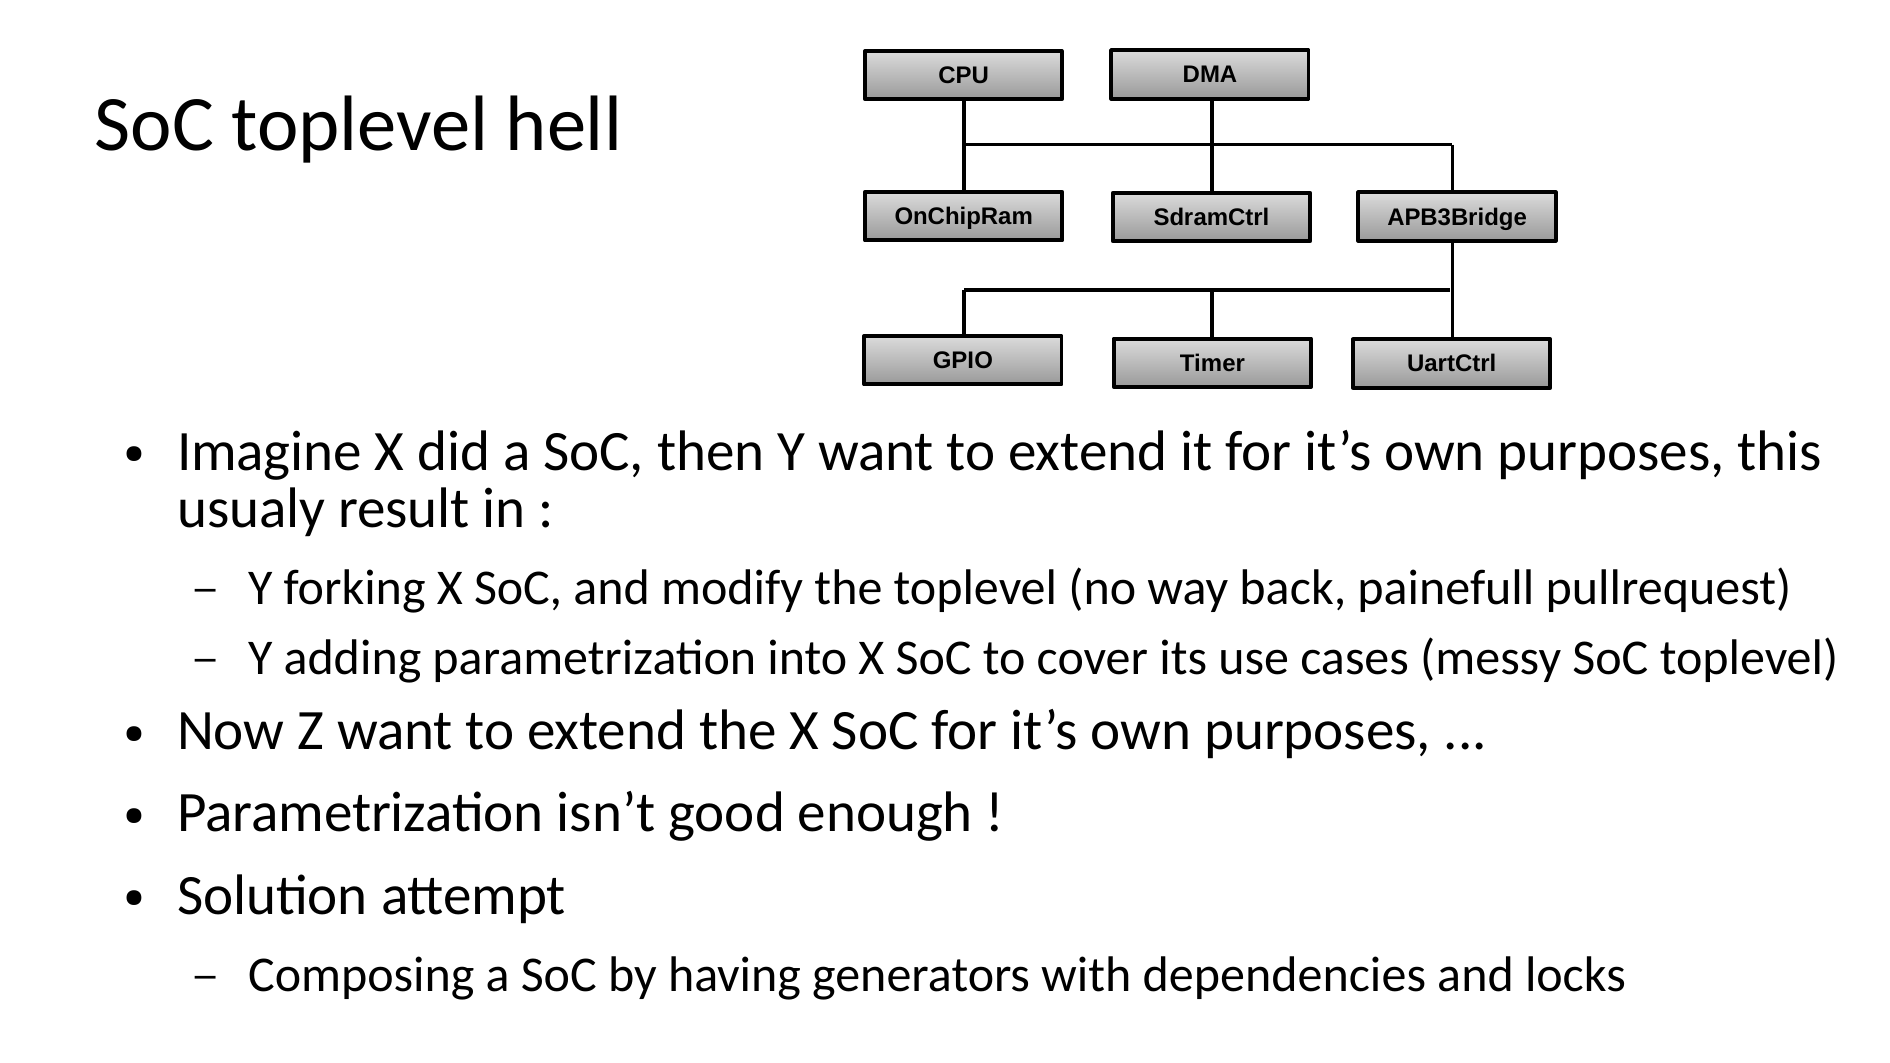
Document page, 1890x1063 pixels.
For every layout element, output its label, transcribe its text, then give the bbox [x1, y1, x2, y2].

list Imagine X did a SoC, then Y want to extend it for it’s own purposes, this usualy result in : Y forking X SoC, and modify the toplevel (no way back, painefull pullrequest) Y adding parametrization into X SoC to cover its use cases (messy SoC toplevel) Now Z want to extend the X SoC for it’s own purposes, ... Parametrization isn’t good enough ! Solution attempt Composing a SoC by having generators with dependencies and locks [106, 427, 1855, 1063]
title SoC toplevel hell [94, 42, 1796, 220]
picture [862, 48, 1558, 390]
